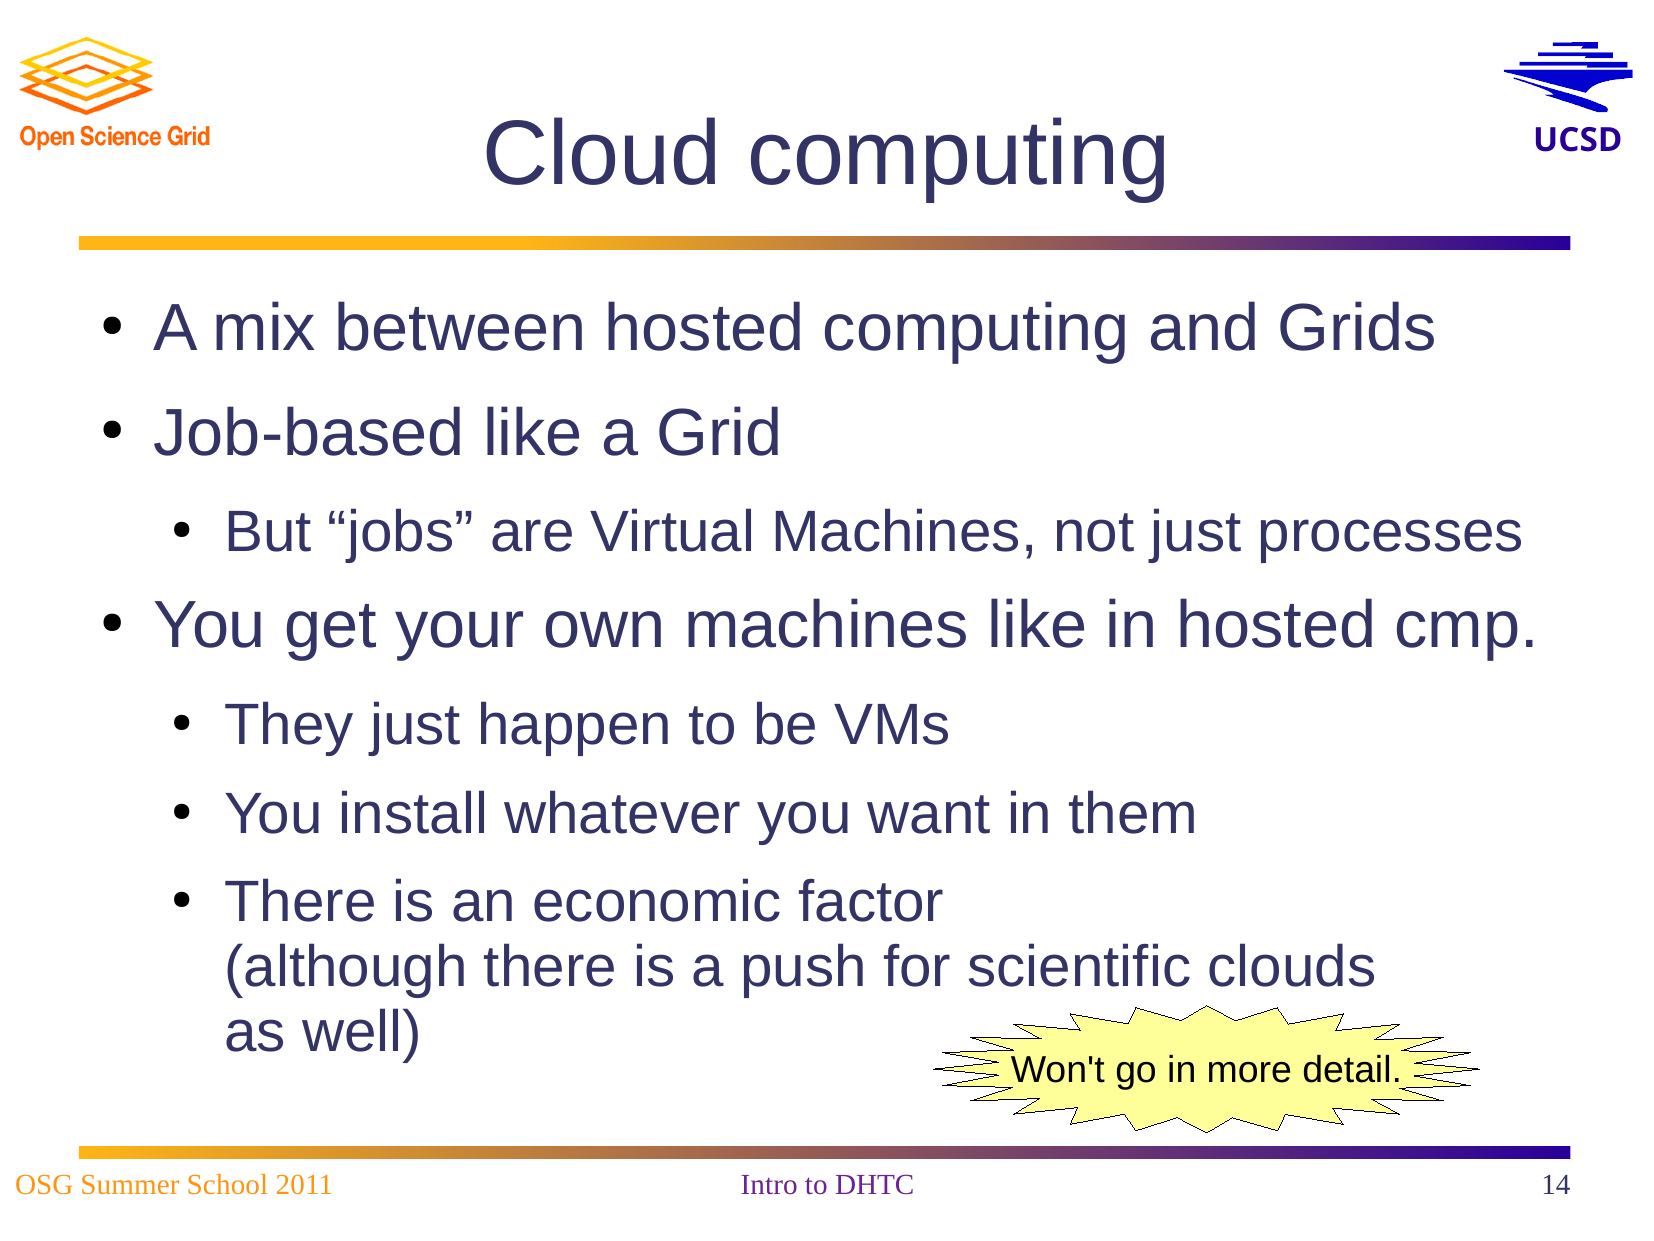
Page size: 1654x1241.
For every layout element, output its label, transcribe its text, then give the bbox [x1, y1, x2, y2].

picture [0, 14, 229, 167]
text_box Won't go in more detail. [933, 1005, 1480, 1133]
list A mix between hosted computing and Grids Job-based like a Grid But “jobs” are Virtual Machines, not just processes You get your own machines like in hosted cmp. They just happen to be VMs You install whatever you want in them There is an economic factor (although there is a push for scientific clouds as well) [82, 290, 1571, 1109]
title Cloud computing [82, 49, 1571, 257]
picture [1495, 42, 1637, 118]
